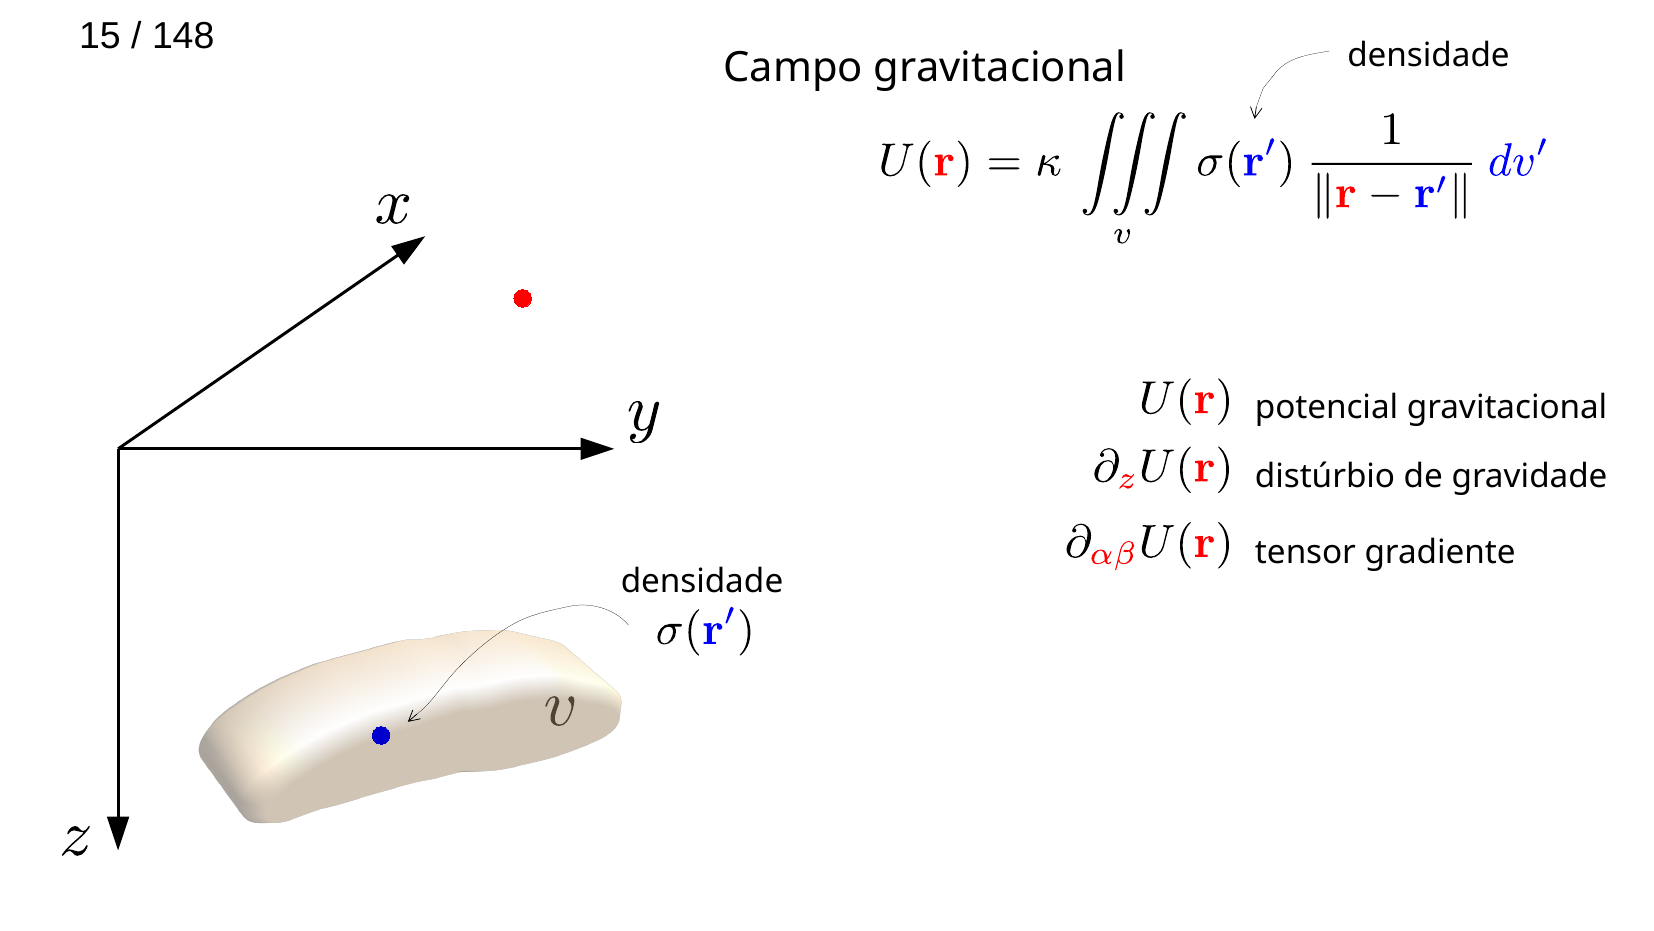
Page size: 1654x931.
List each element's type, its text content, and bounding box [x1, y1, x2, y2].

text_box distúrbio de gravidade [1240, 444, 1606, 496]
text_box tensor gradiente [1240, 520, 1610, 572]
text_box [372, 726, 390, 745]
picture [1136, 376, 1236, 427]
picture [59, 826, 93, 856]
text_box <number> / 148 [0, 0, 240, 71]
picture [1062, 520, 1236, 572]
text_box Campo gravitacional [708, 29, 1112, 91]
picture [626, 401, 662, 443]
text_box [513, 289, 532, 308]
text_box potencial gravitacional [1240, 376, 1602, 428]
text_box densidade [606, 549, 795, 601]
picture [878, 112, 1547, 244]
text_box densidade [1332, 23, 1521, 76]
picture [1090, 444, 1236, 495]
picture [374, 194, 413, 224]
picture [655, 606, 756, 656]
